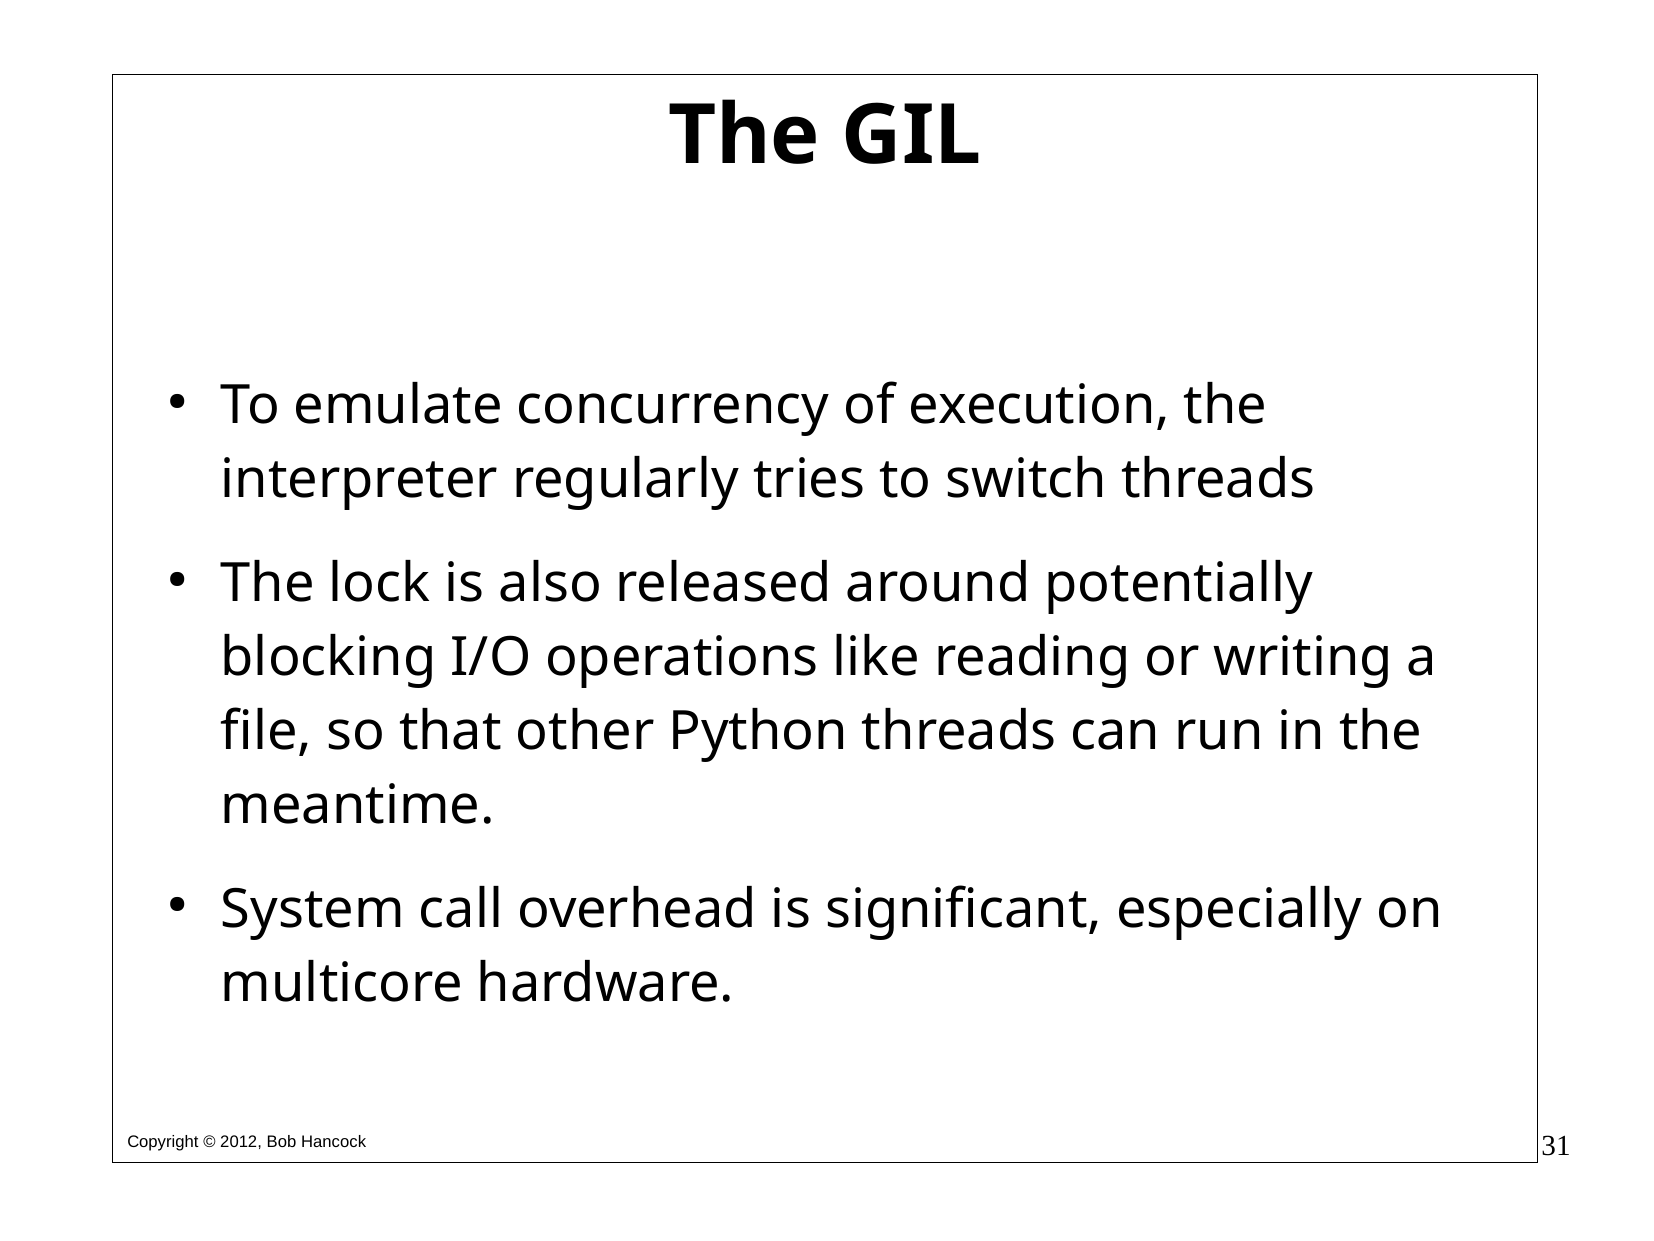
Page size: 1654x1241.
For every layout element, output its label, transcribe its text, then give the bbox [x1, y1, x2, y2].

title The GIL [112, 75, 1538, 188]
list To emulate concurrency of execution, the interpreter regularly tries to switch threads The lock is also released around potentially blocking I/O operations like reading or writing a file, so that other Python threads can run in the meantime. System call overhead is significant, especially on multicore hardware. [150, 262, 1501, 1126]
text_box Copyright © 2012, Bob Hancock [112, 1125, 382, 1159]
